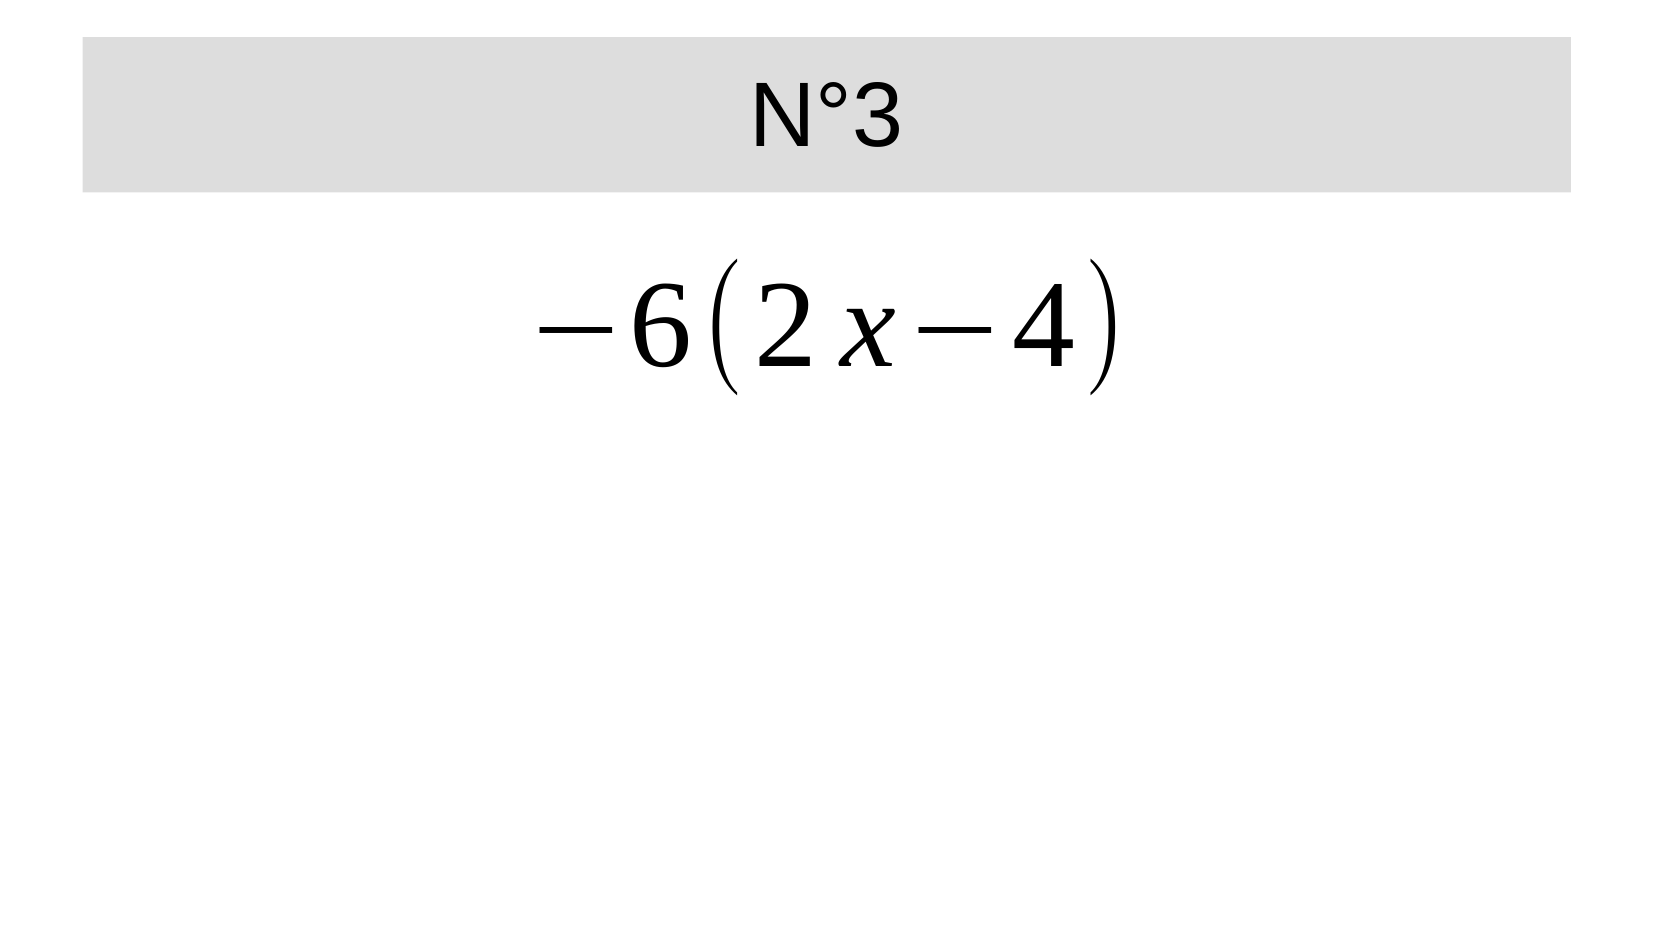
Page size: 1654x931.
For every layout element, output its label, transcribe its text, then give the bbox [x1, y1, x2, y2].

title N°3 [82, 37, 1571, 193]
chart [519, 252, 1132, 402]
